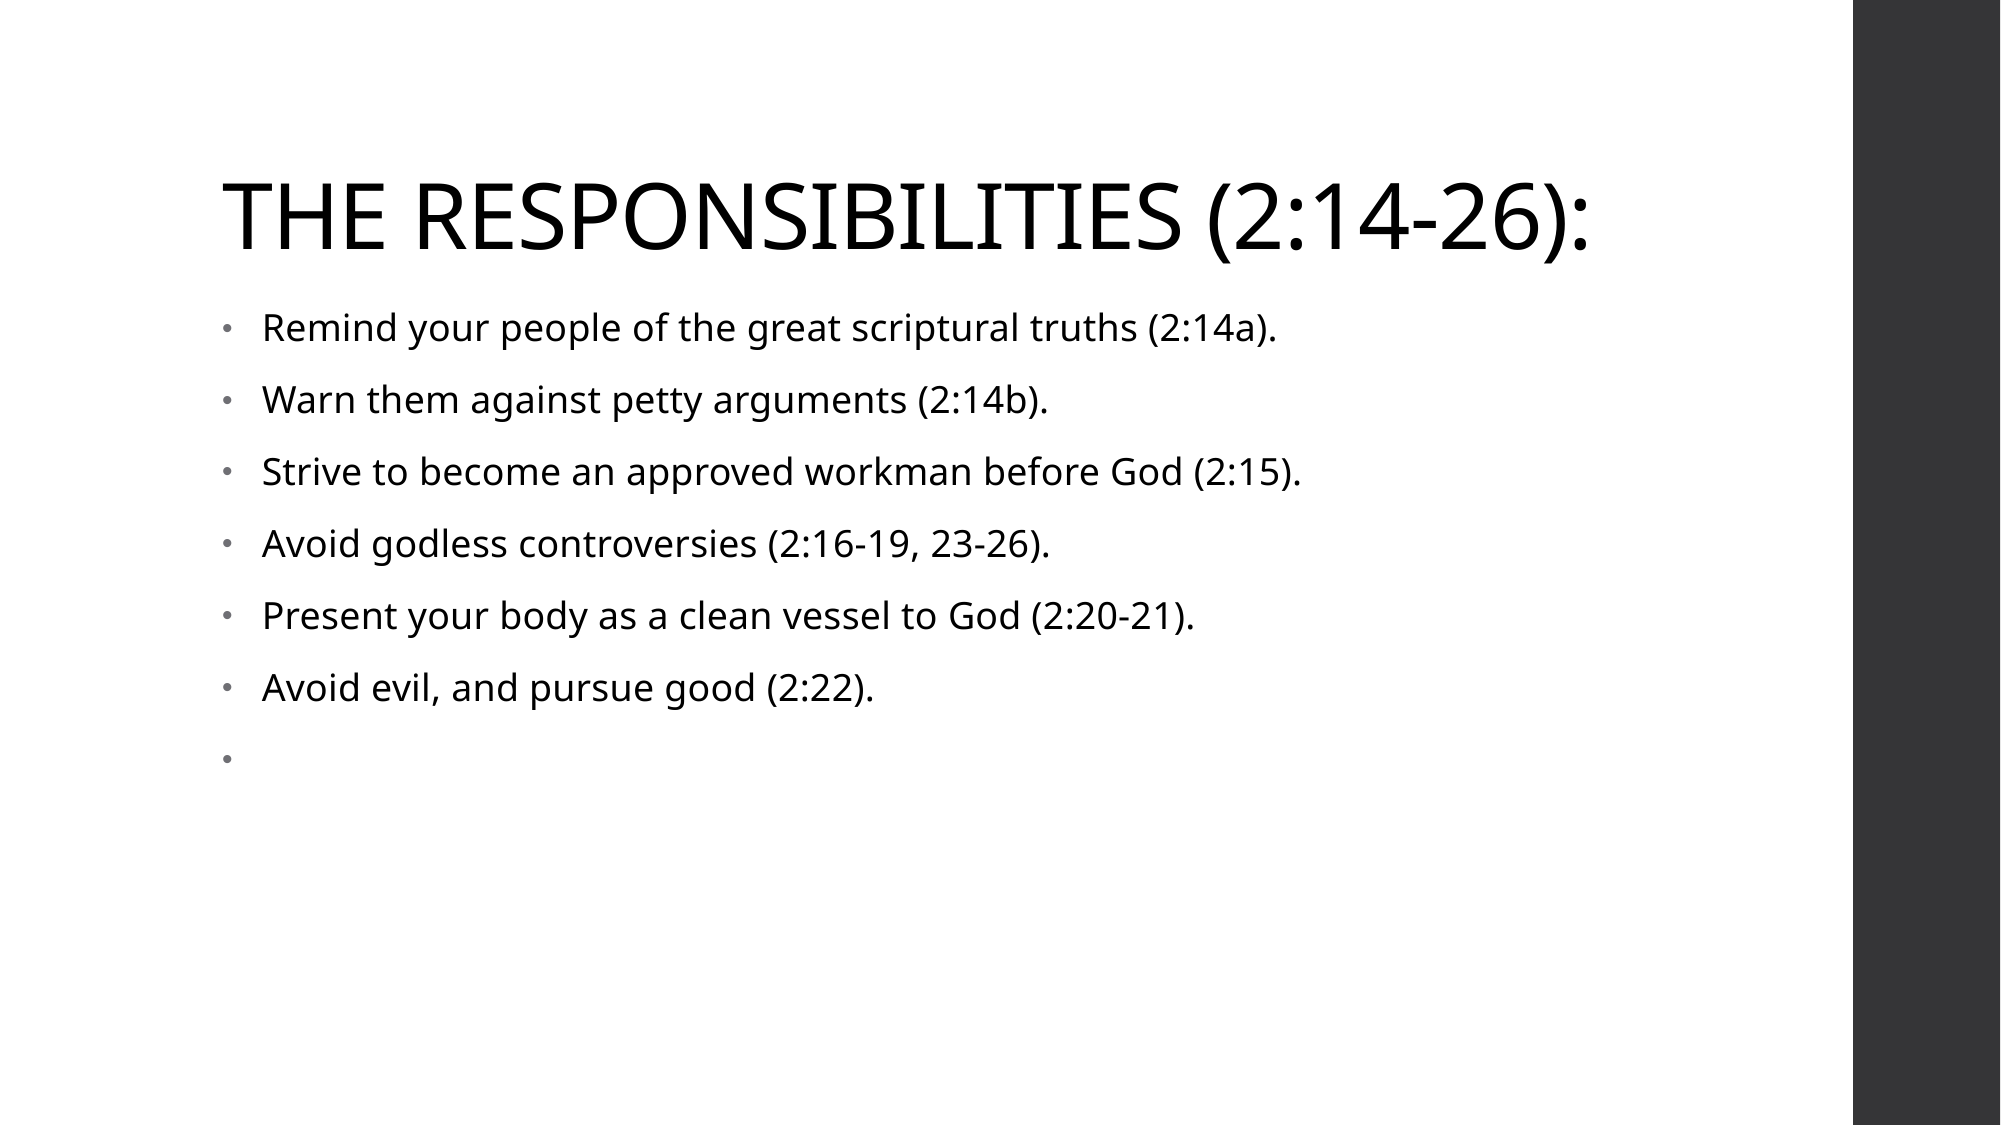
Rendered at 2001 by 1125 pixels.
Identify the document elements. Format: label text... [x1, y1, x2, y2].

title THE RESPONSIBILITIES (2:14-26): [206, 60, 1797, 278]
list Remind your people of the great scriptural truths (2:14a). Warn them against petty arguments (2:14b). Strive to become an approved workman before God (2:15). Avoid godless controversies (2:16-19, 23-26). Present your body as a clean vessel to God (2:20-21). Avoid evil, and pursue good (2:22). [206, 299, 1617, 1014]
